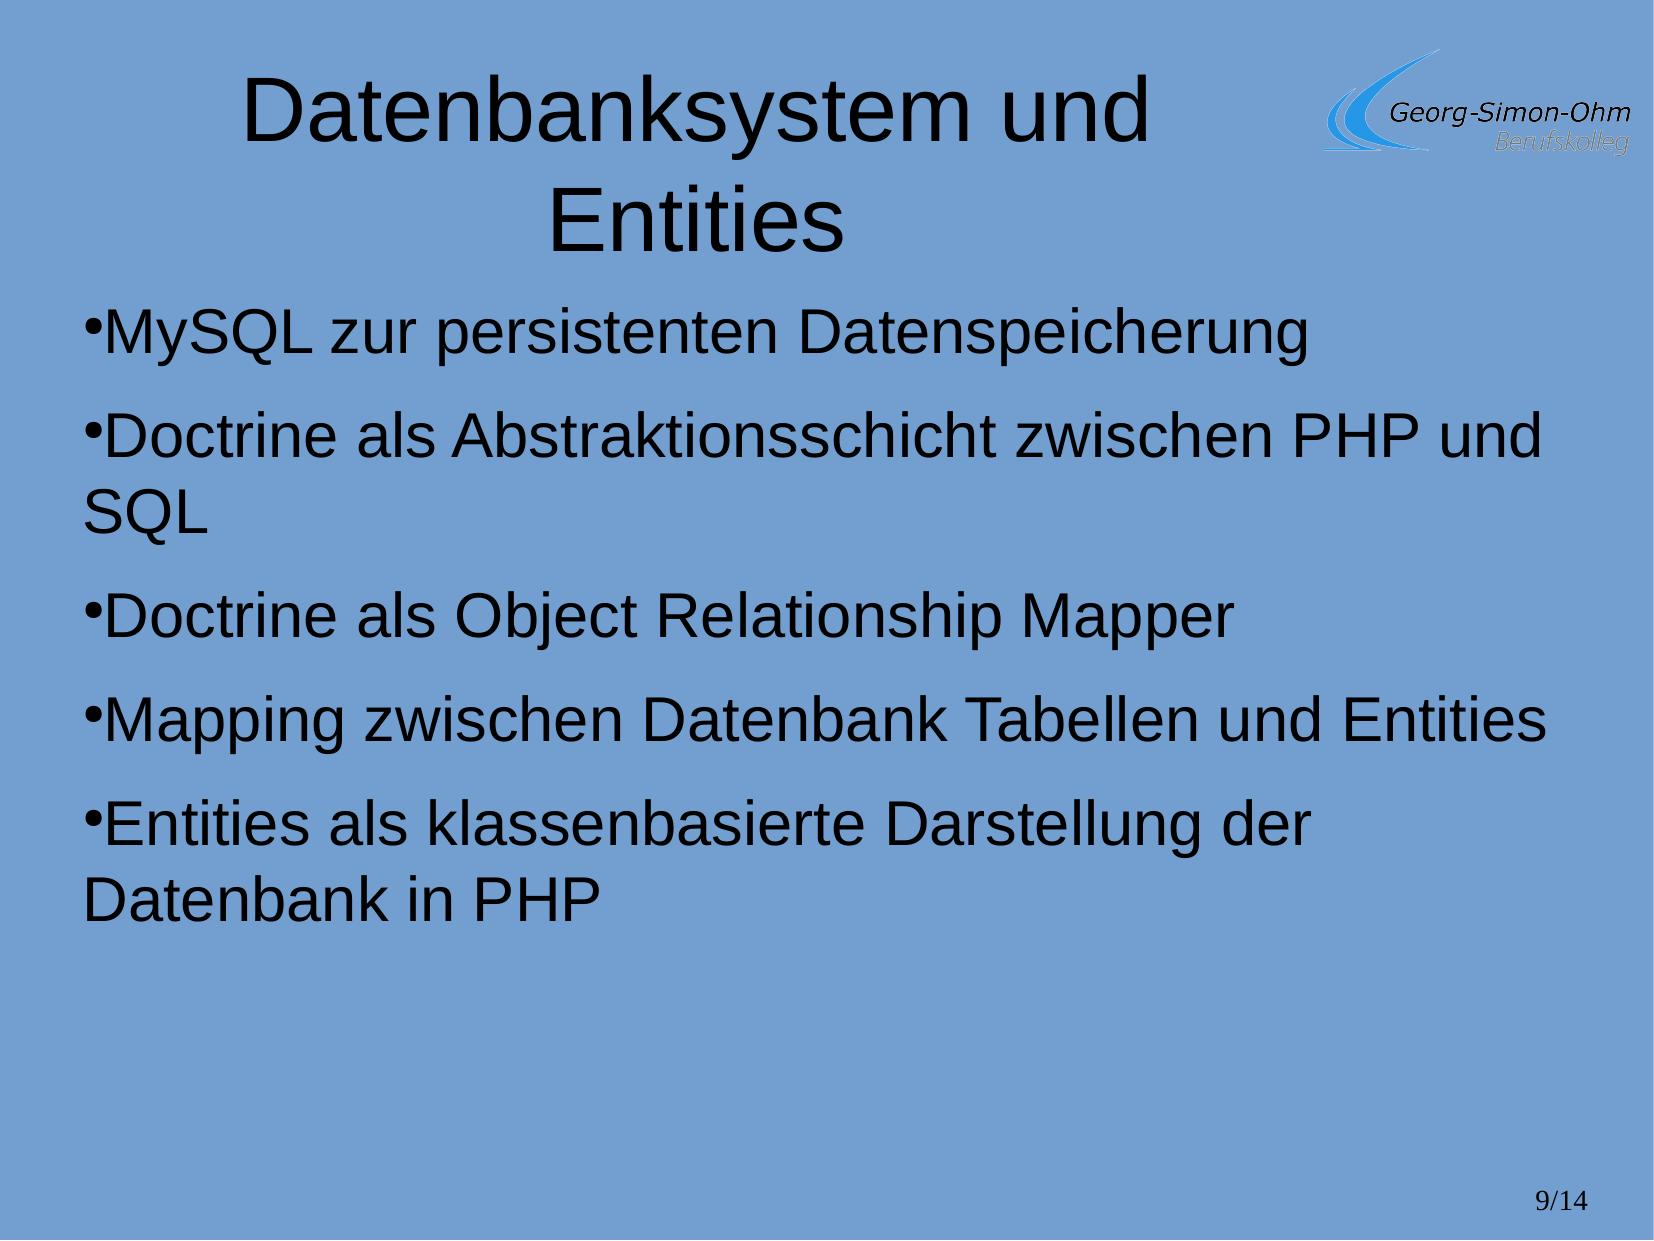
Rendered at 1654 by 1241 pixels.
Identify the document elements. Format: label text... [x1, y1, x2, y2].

text_box <number>/14 [1535, 1181, 1607, 1221]
title Datenbanksystem und Entities [100, 49, 1294, 257]
picture [1324, 49, 1630, 156]
list MySQL zur persistenten Datenspeicherung Doctrine als Abstraktionsschicht zwischen PHP und SQL Doctrine als Object Relationship Mapper Mapping zwischen Datenbank Tabellen und Entities Entities als klassenbasierte Darstellung der Datenbank in PHP [82, 290, 1571, 1010]
